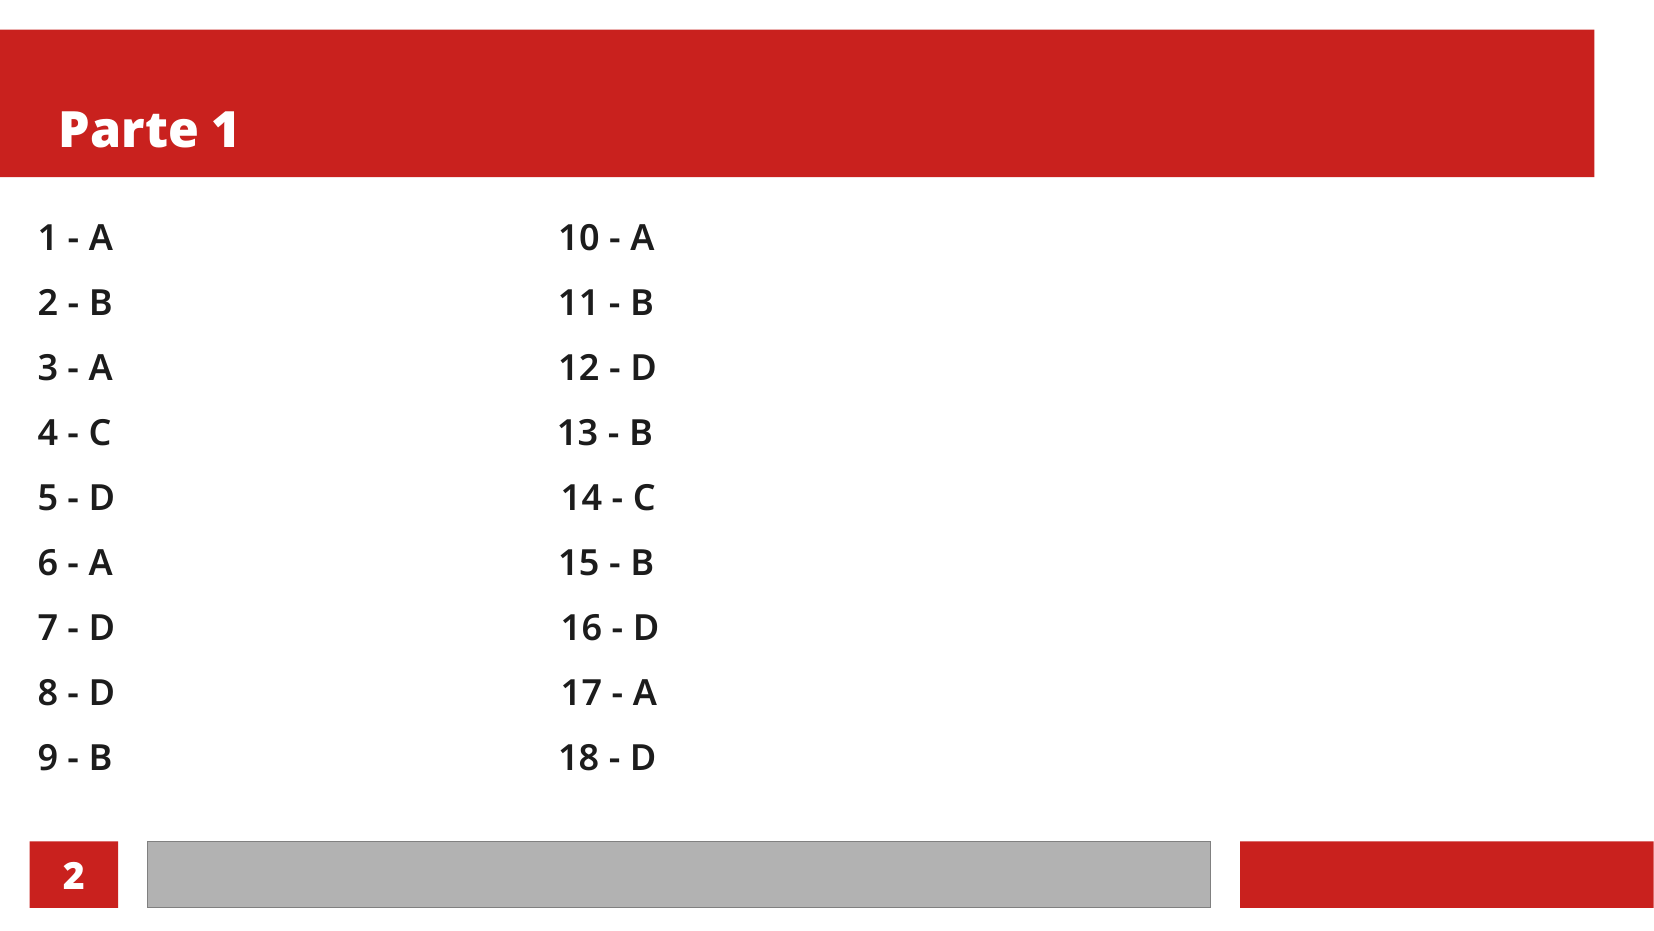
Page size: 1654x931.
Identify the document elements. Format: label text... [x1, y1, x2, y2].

list 1 - A 10 - A 2 - B 11 - B 3 - A 12 - D 4 - C 13 - B 5 - D 14 - C 6 - A 15 - B 7 - D 16 - D 8 - D 17 - A 9 - B 18 - D [37, 211, 1544, 788]
title Parte 1 [59, 44, 1595, 163]
